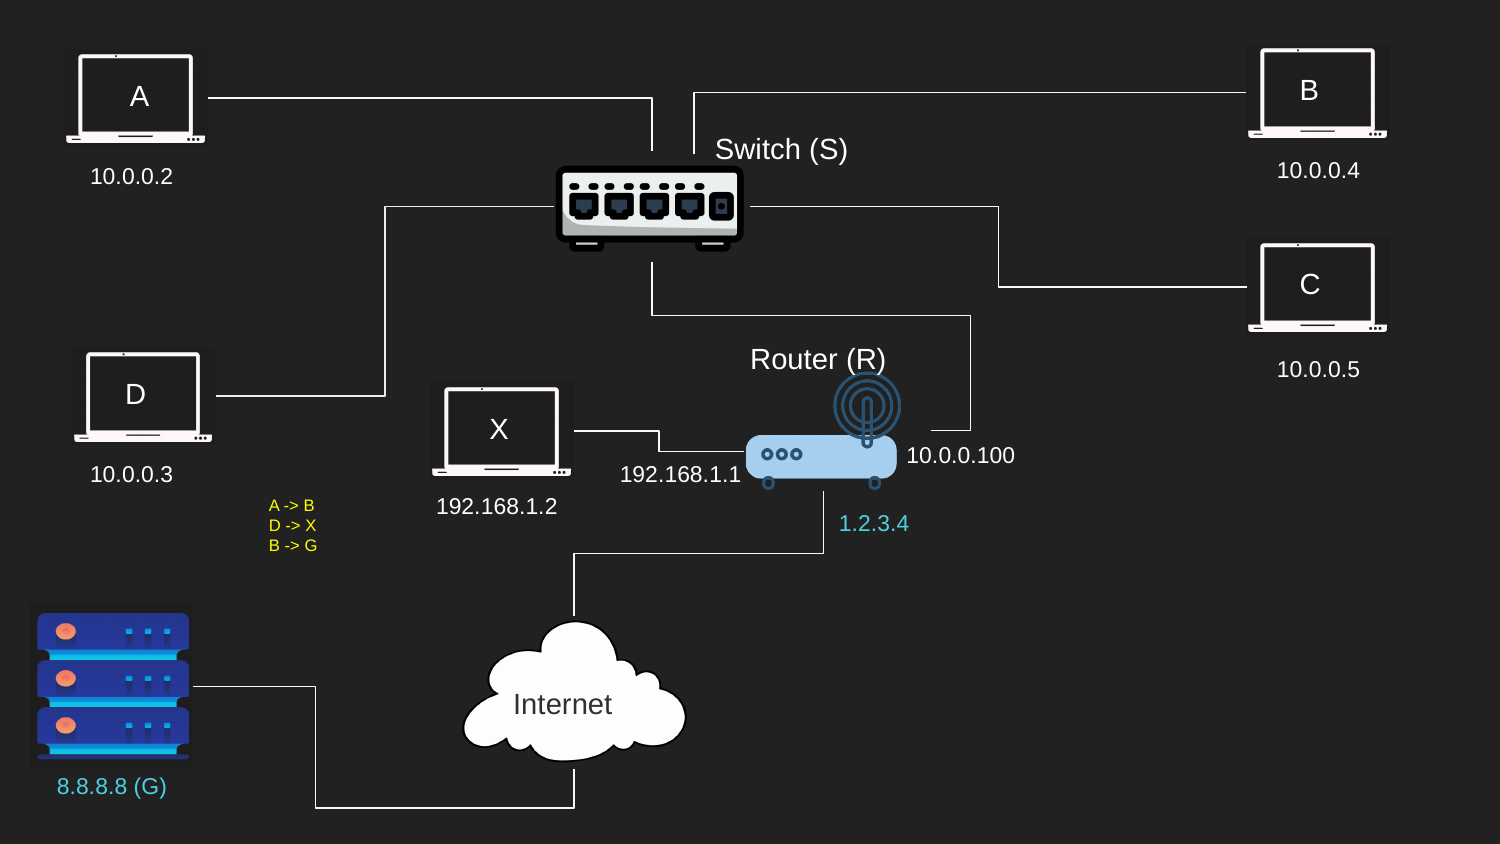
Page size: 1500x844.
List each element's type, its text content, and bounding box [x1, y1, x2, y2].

text_box 1.2.3.4 [823, 493, 1003, 552]
picture [64, 49, 208, 147]
text_box X [474, 394, 542, 460]
text_box 8.8.8.8 (G) [41, 756, 193, 815]
picture [553, 151, 750, 262]
text_box 192.168.1.2 [420, 476, 618, 535]
picture [72, 347, 216, 445]
picture [437, 615, 711, 769]
picture [30, 603, 193, 769]
text_box 10.0.0.2 [74, 146, 238, 204]
text_box B [1284, 56, 1352, 122]
text_box C [1284, 250, 1352, 316]
text_box Internet [498, 670, 695, 736]
picture [1246, 238, 1390, 336]
text_box 10.0.0.3 [74, 444, 238, 503]
picture [430, 382, 574, 480]
text_box 10.0.0.5 [1261, 339, 1425, 397]
picture [1246, 44, 1390, 141]
text_box A [115, 62, 183, 128]
text_box A -> B D -> X B -> G [253, 480, 405, 626]
text_box Router (R) [735, 325, 932, 391]
picture [715, 369, 932, 492]
text_box 192.168.1.1 [604, 445, 801, 503]
text_box D [110, 360, 178, 426]
text_box 10.0.0.100 [891, 426, 1071, 484]
text_box 10.0.0.4 [1261, 140, 1425, 199]
text_box Switch (S) [700, 115, 897, 181]
